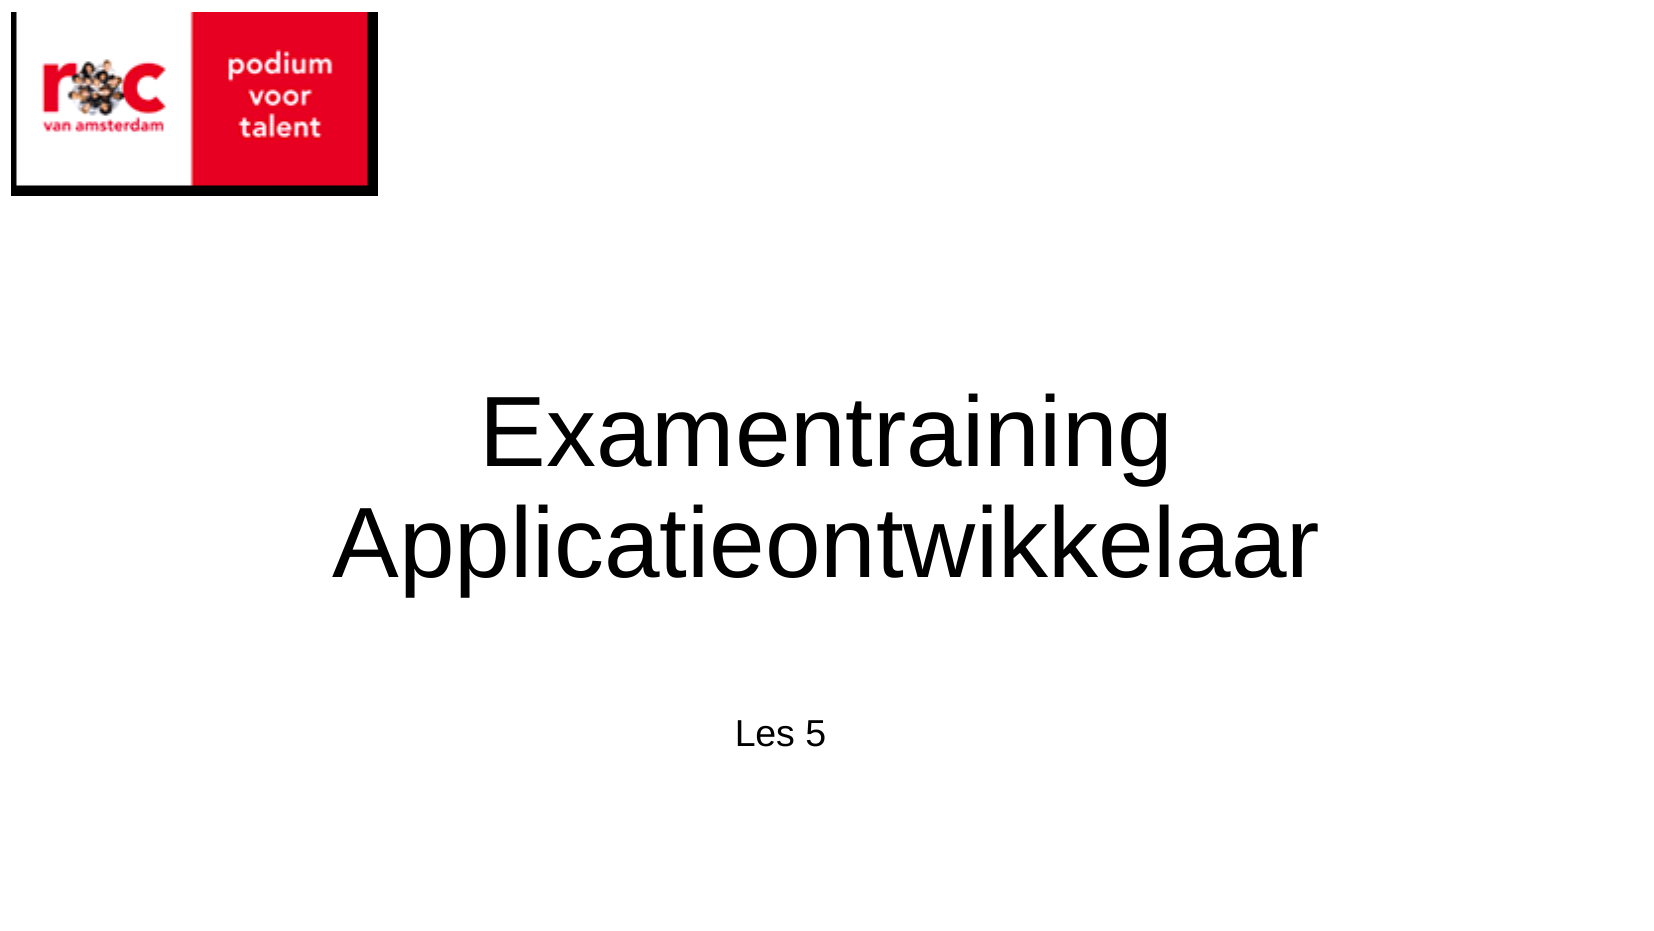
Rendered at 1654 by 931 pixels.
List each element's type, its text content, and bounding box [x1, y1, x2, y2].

picture [11, 12, 378, 196]
subtitle Examentraining Applicatieontwikkelaar [82, 217, 1571, 758]
text_box Les 5 [720, 705, 871, 762]
